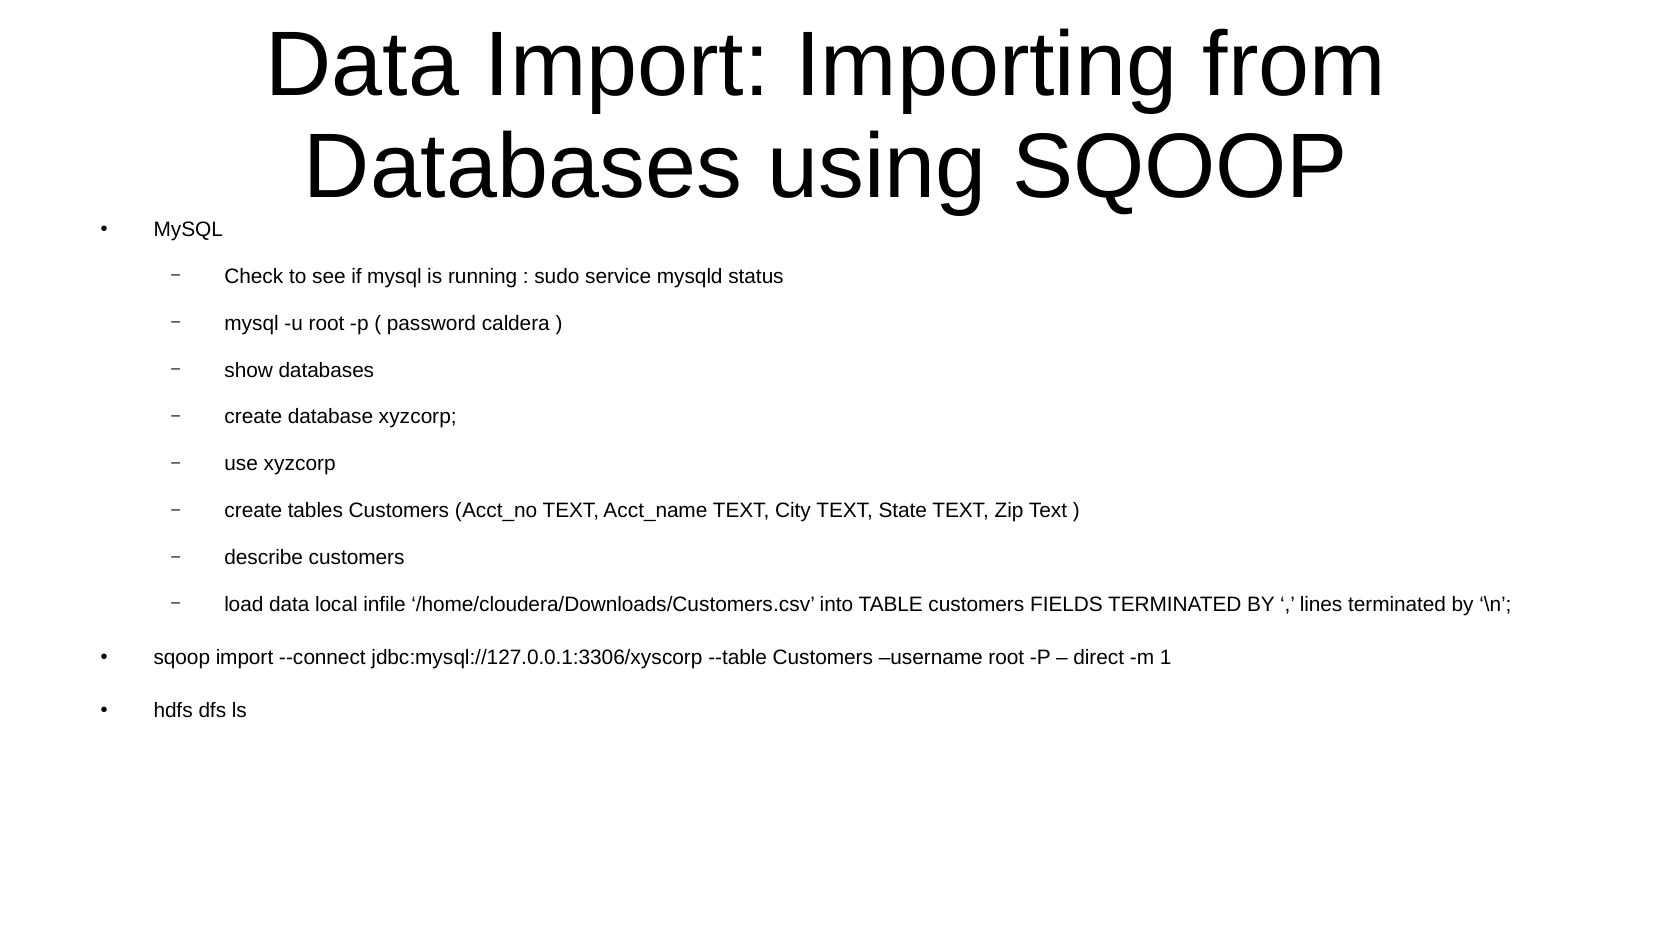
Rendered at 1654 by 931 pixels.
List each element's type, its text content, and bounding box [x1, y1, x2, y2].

title Data Import: Importing from Databases using SQOOP [82, 12, 1571, 217]
list MySQL Check to see if mysql is running : sudo service mysqld status mysql -u root -p ( password caldera ) show databases create database xyzcorp; use xyzcorp create tables Customers (Acct_no TEXT, Acct_name TEXT, City TEXT, State TEXT, Zip Text ) describe customers load data local infile ‘/home/cloudera/Downloads/Customers.csv’ into TABLE customers FIELDS TERMINATED BY ‘,’ lines terminated by ‘\n’; sqoop import --connect jdbc:mysql://127.0.0.1:3306/xyscorp --table Customers –username root -P – direct -m 1 hdfs dfs ls [82, 217, 1571, 758]
